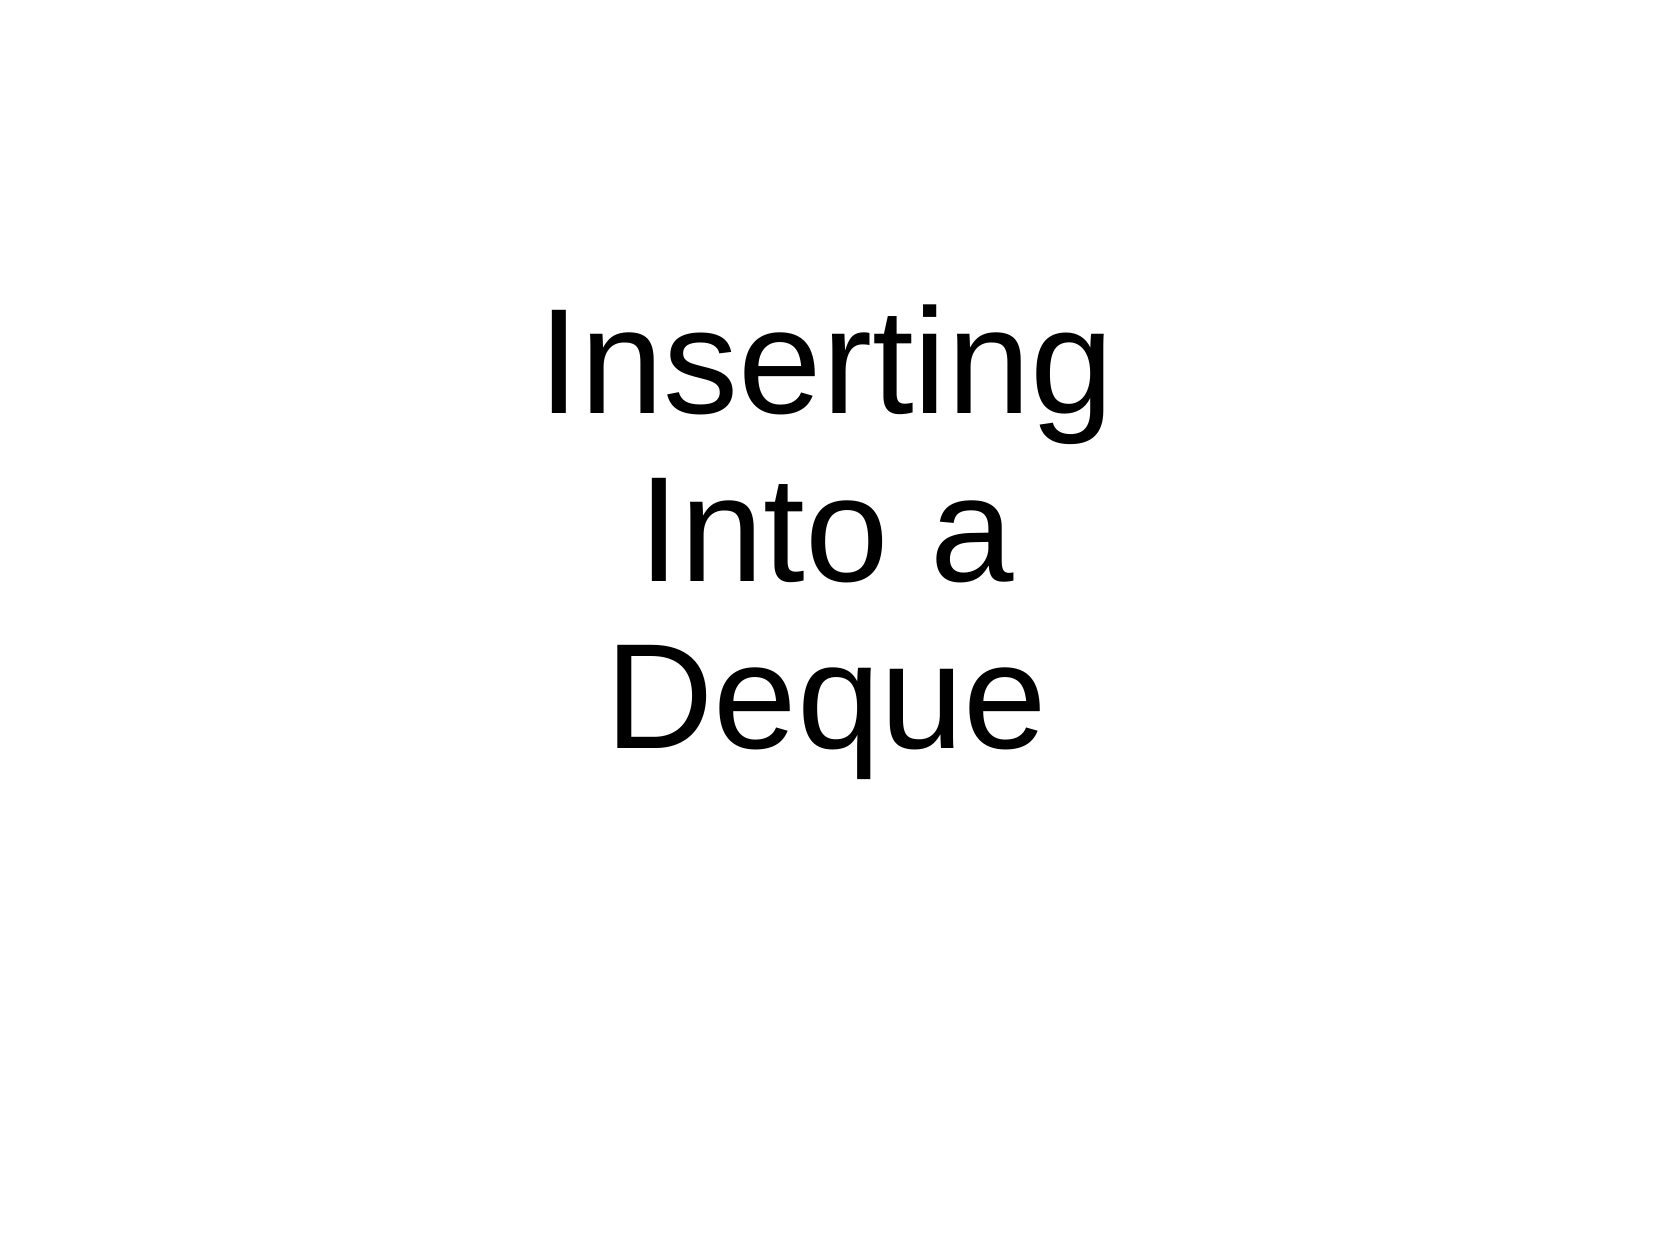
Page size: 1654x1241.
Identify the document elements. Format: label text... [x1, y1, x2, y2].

subtitle Inserting Into a Deque [82, 49, 1571, 1010]
